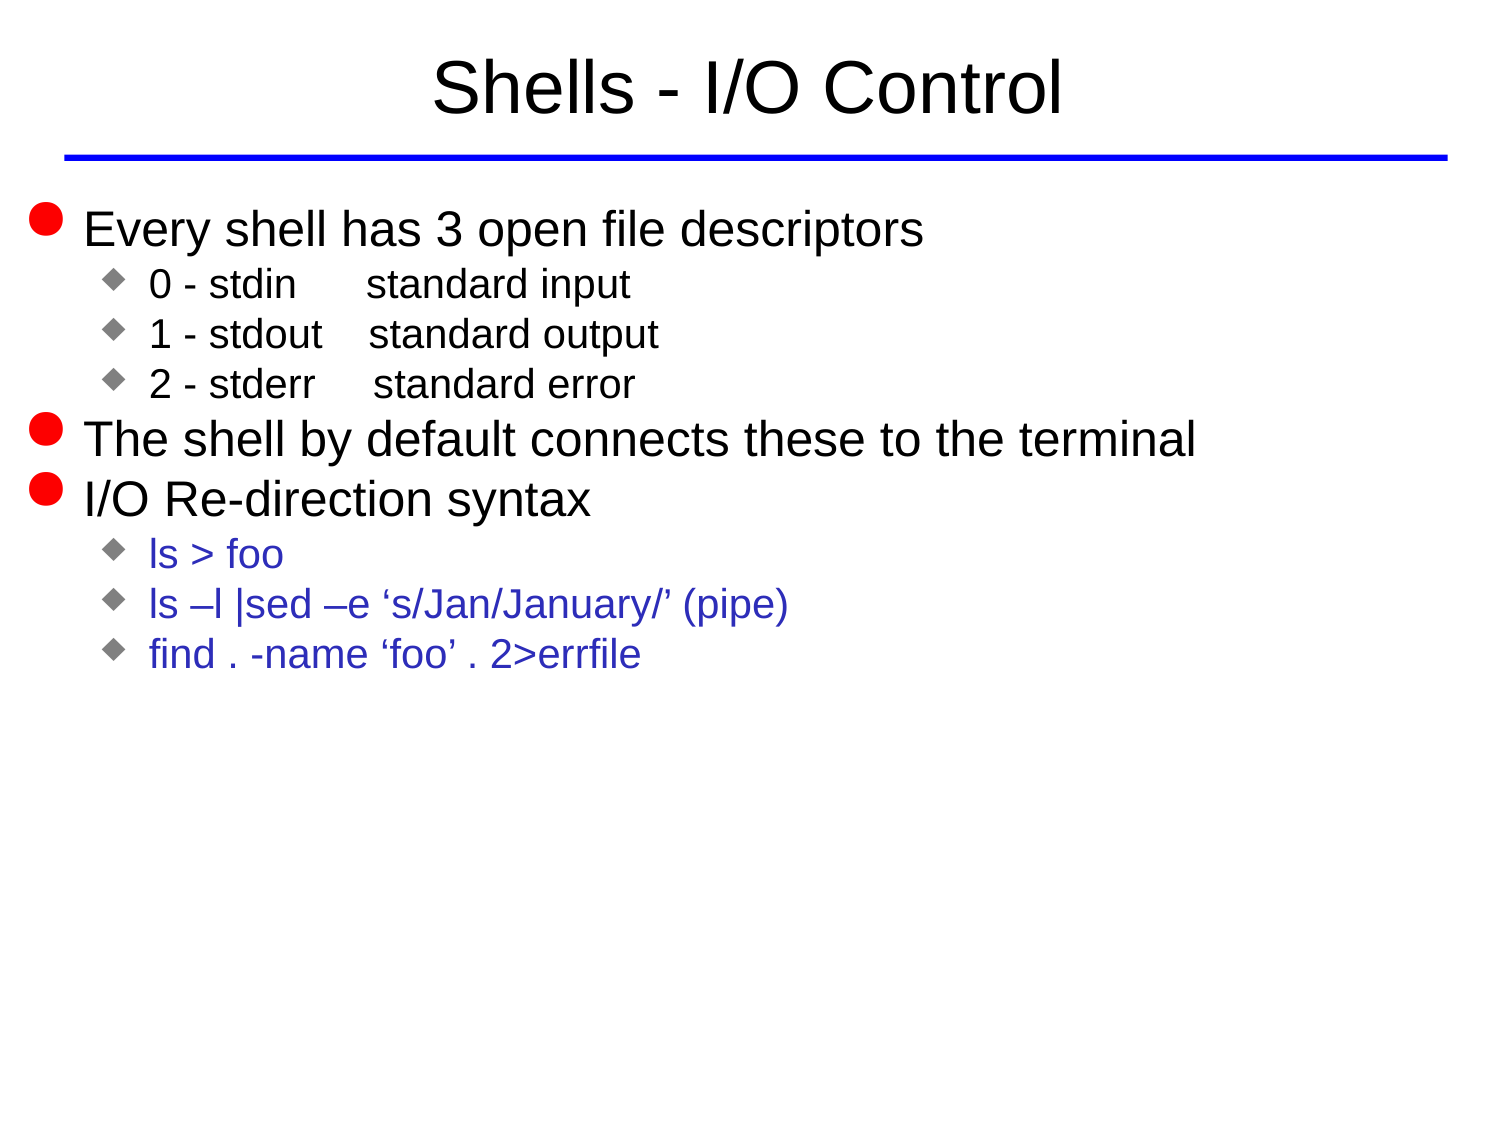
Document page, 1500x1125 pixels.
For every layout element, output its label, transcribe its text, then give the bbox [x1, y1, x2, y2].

title Shells - I/O Control [115, 21, 1382, 147]
list Every shell has 3 open file descriptors 0 - stdin standard input 1 - stdout standard output 2 - stderr standard error The shell by default connects these to the terminal I/O Re-direction syntax ls > foo ls –l |sed –e ‘s/Jan/January/’ (pipe) find . -name ‘foo’ . 2>errfile [11, 189, 1461, 1029]
